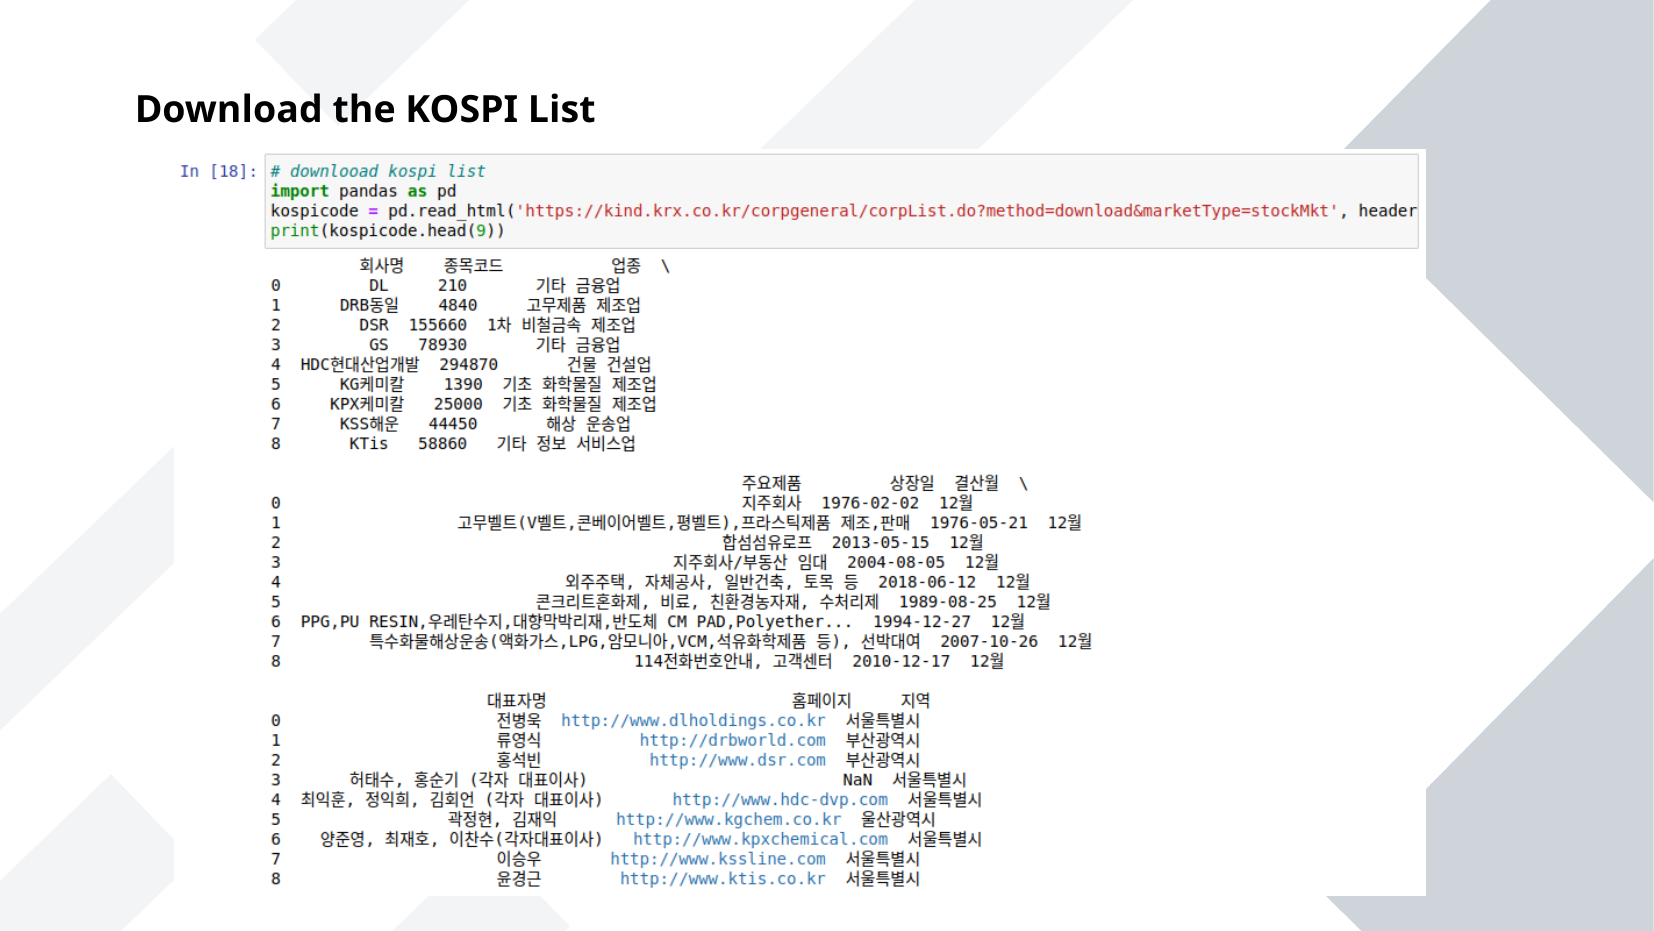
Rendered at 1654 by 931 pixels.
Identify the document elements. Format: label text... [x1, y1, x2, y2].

picture [174, 149, 1426, 896]
text_box Download the KOSPI List [120, 75, 1163, 197]
